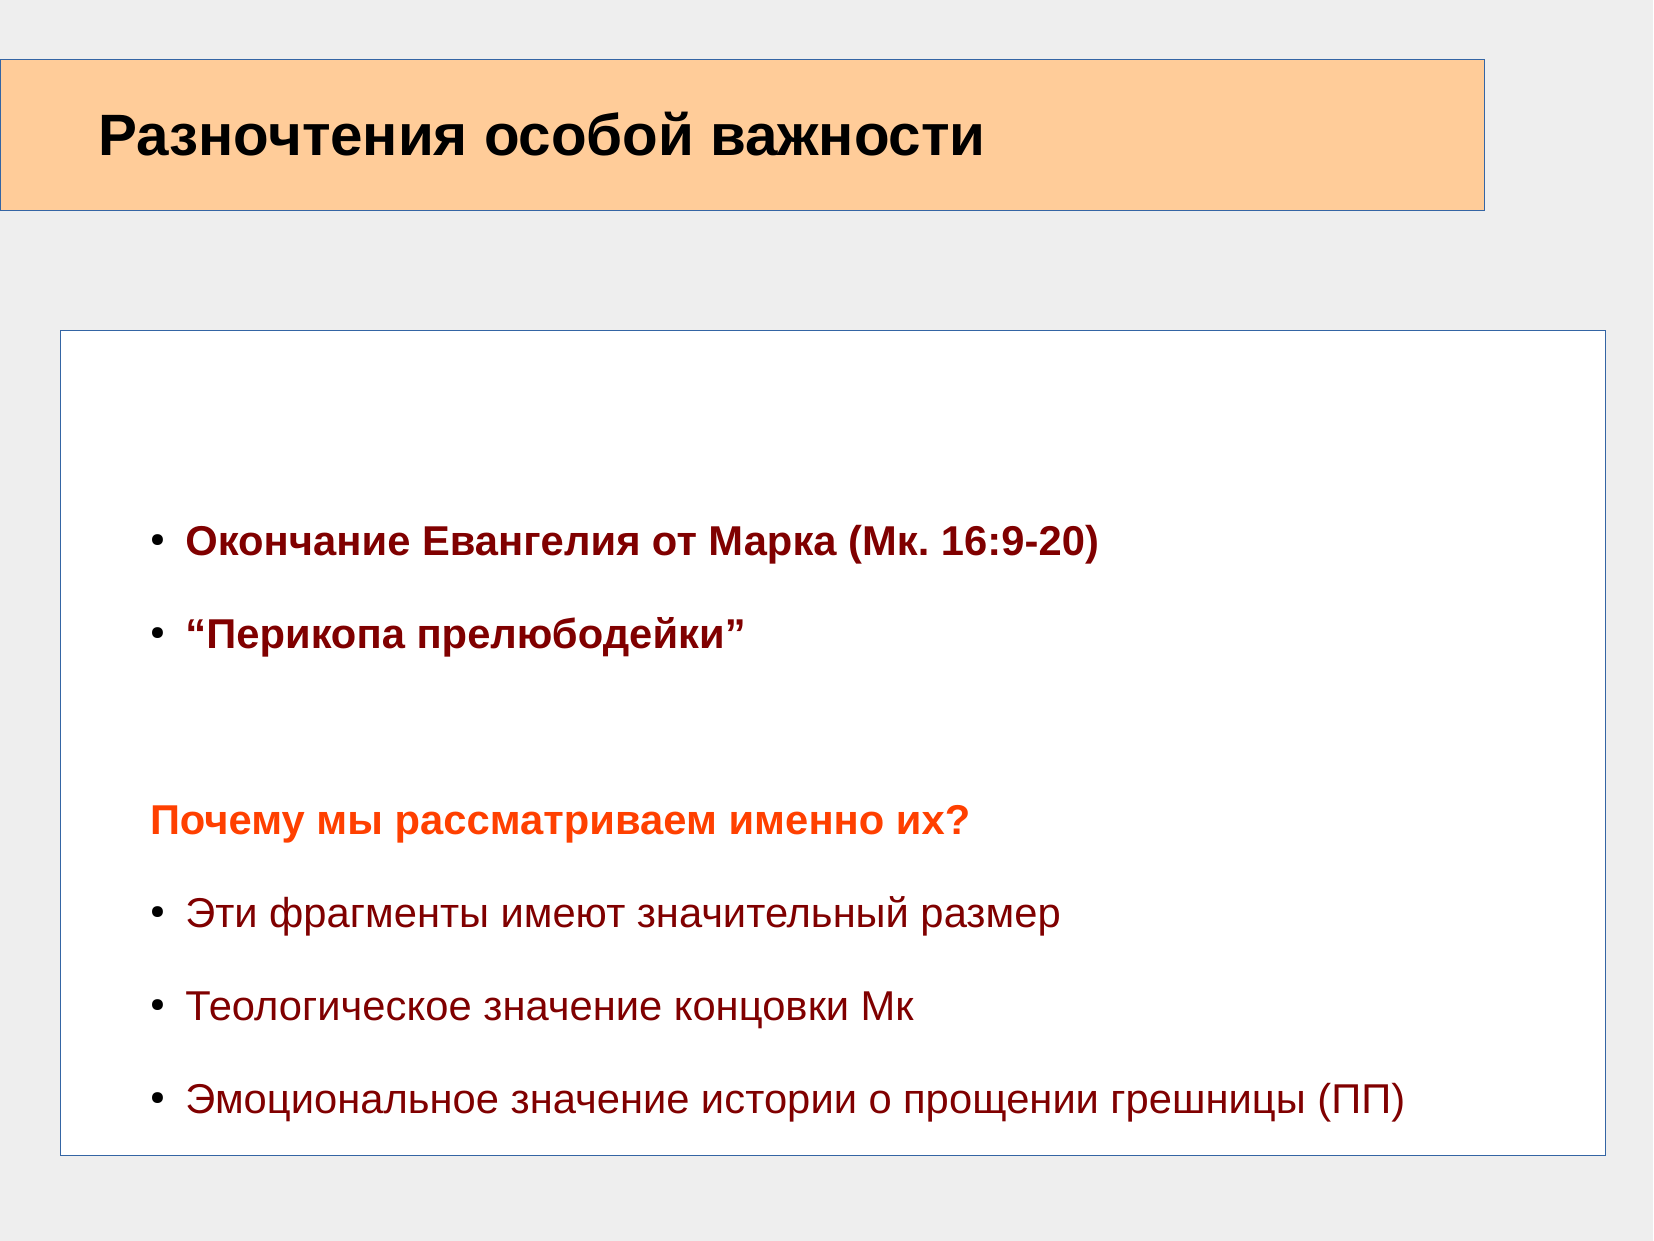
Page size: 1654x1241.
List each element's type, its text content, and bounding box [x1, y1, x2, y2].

text_box Разночтения особой важности [0, 59, 1485, 211]
text_box [60, 330, 1606, 1156]
subtitle Окончание Евангелия от Марка (Мк. 16:9-20) “Перикопа прелюбодейки” Почему мы рассматриваем именно их? Эти фрагменты имеют значительный размер Теологическое значение концовки Мк Эмоциональное значение истории о прощении грешницы (ПП) [150, 420, 1531, 1099]
